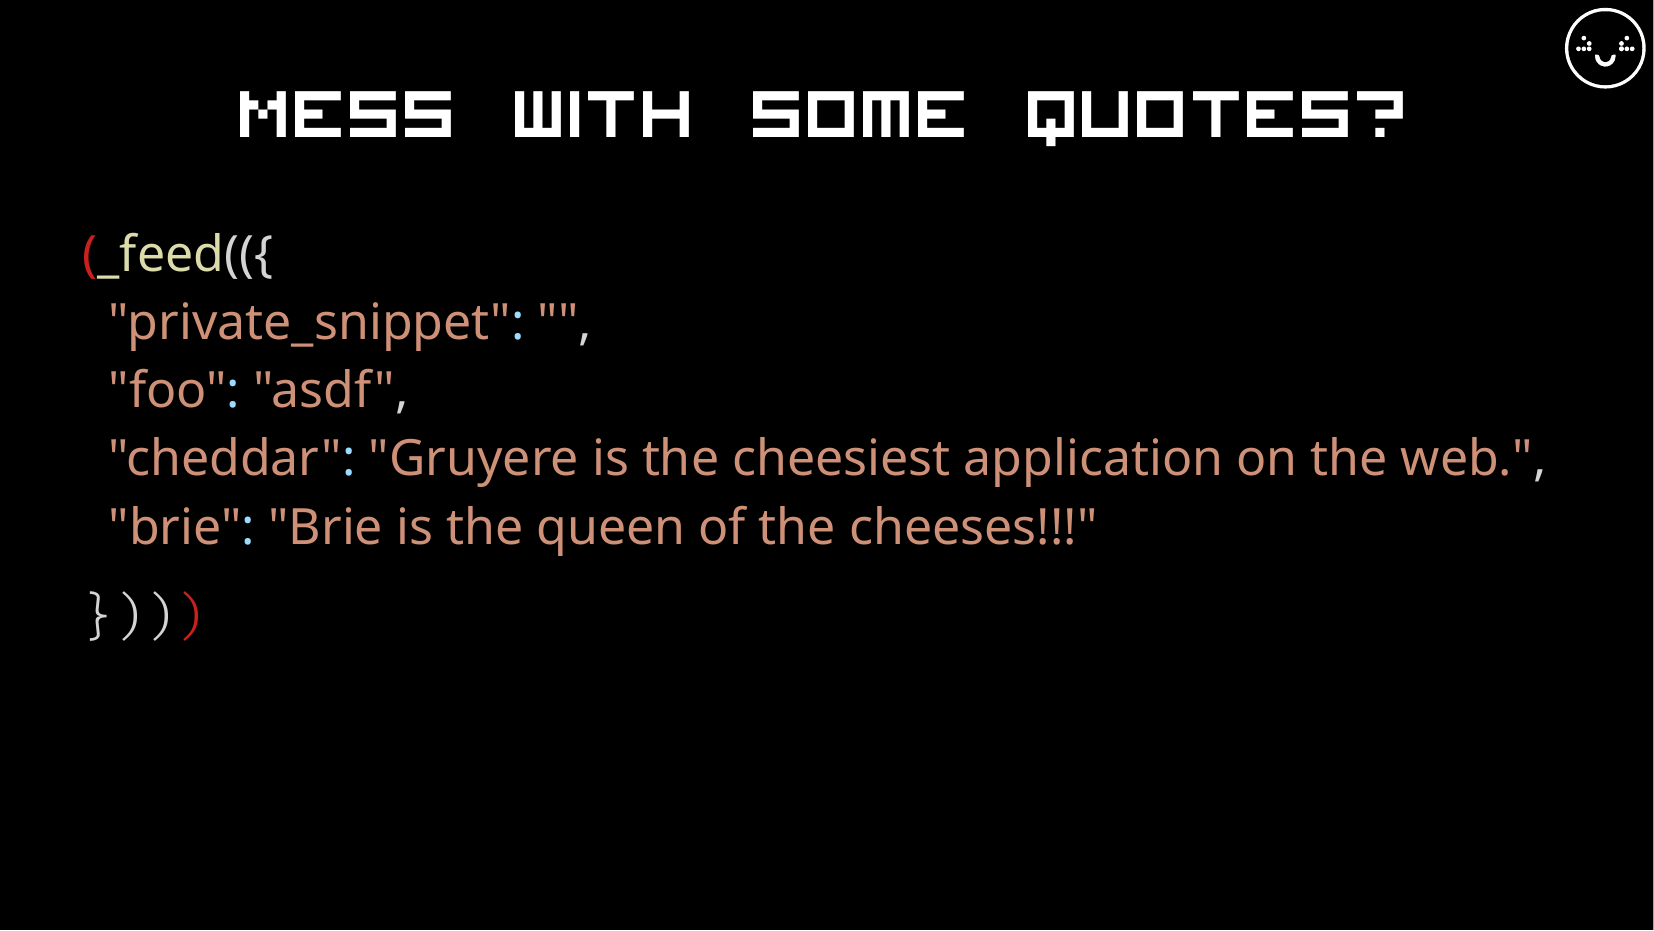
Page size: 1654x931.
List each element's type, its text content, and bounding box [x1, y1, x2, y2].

title Mess with some quotes? [82, 37, 1571, 193]
list (_feed(({ "private_snippet": "", "foo": "asdf", "cheddar": "Gruyere is the cheesiest application on the web.", "brie": "Brie is the queen of the cheeses!!!" }))) [82, 217, 1571, 758]
